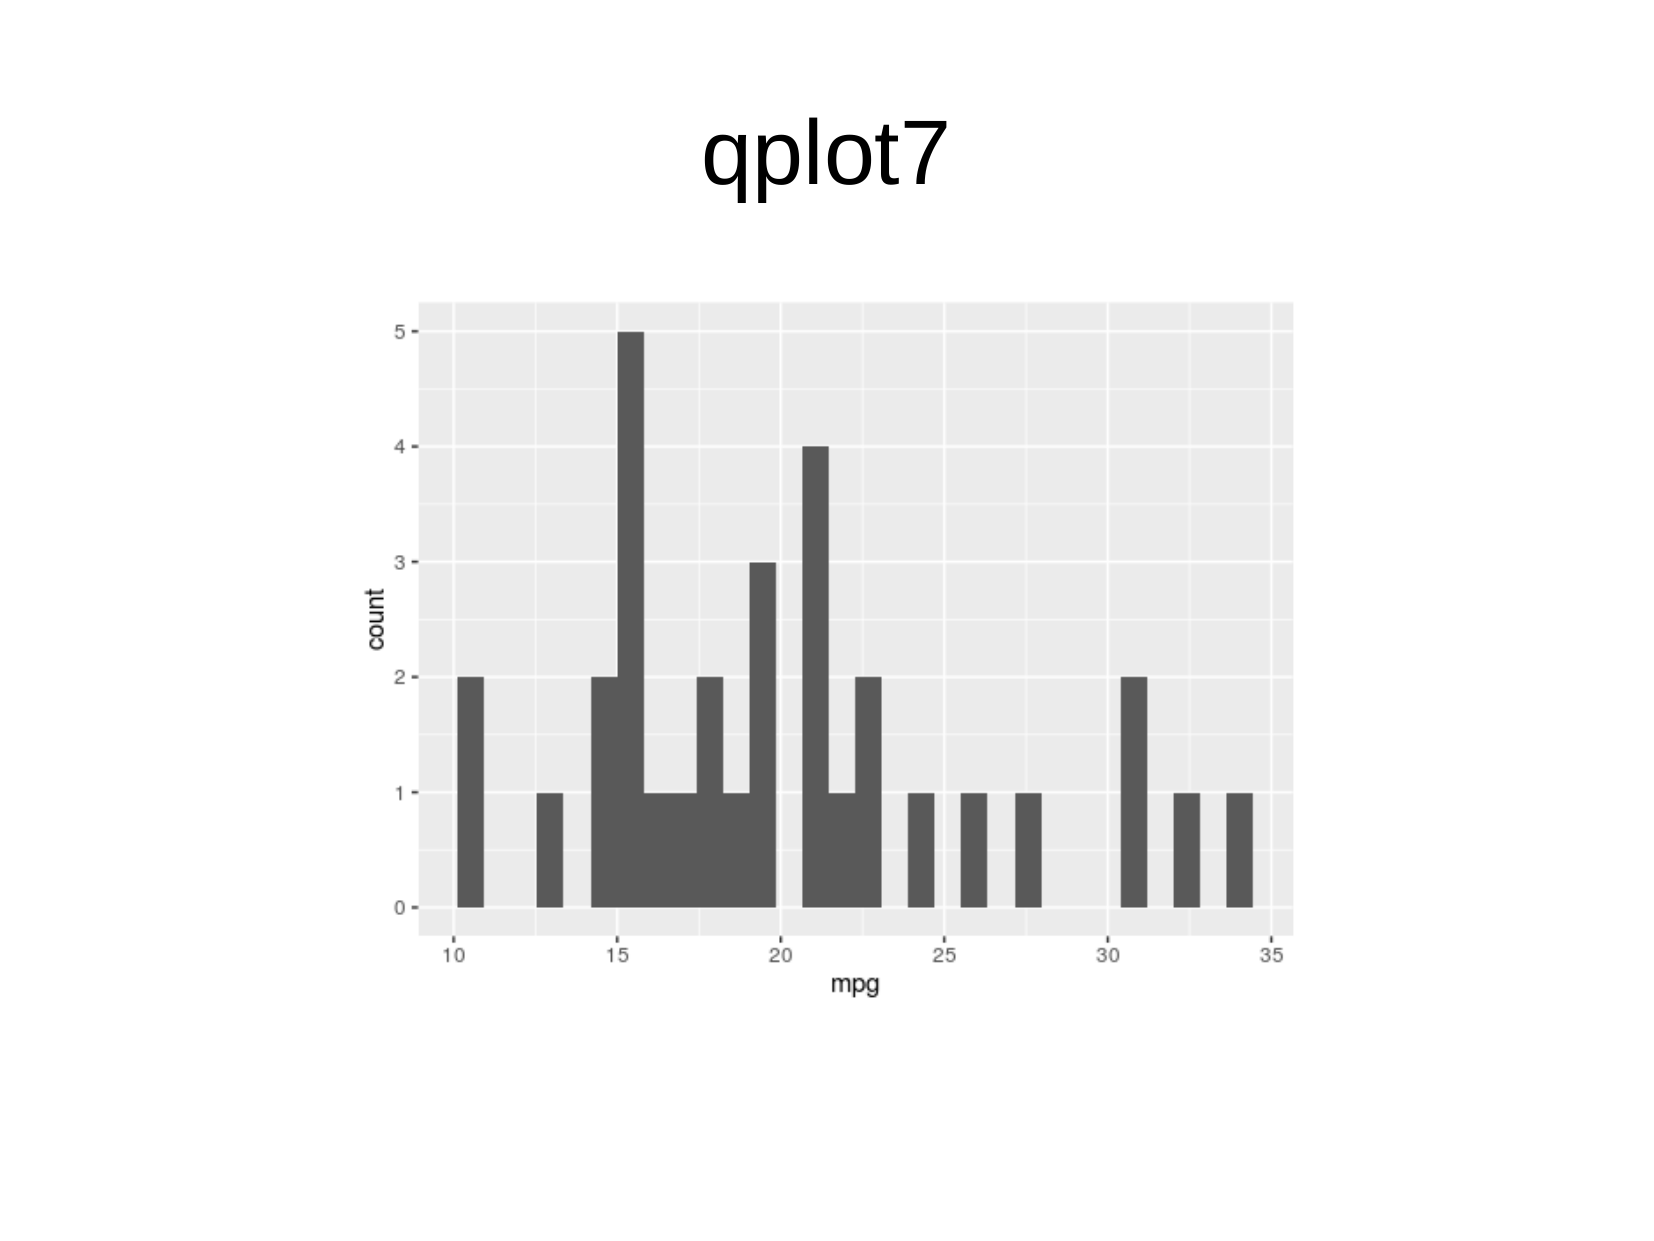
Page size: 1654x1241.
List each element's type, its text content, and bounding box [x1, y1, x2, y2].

picture [347, 290, 1306, 1010]
title qplot7 [82, 49, 1571, 257]
